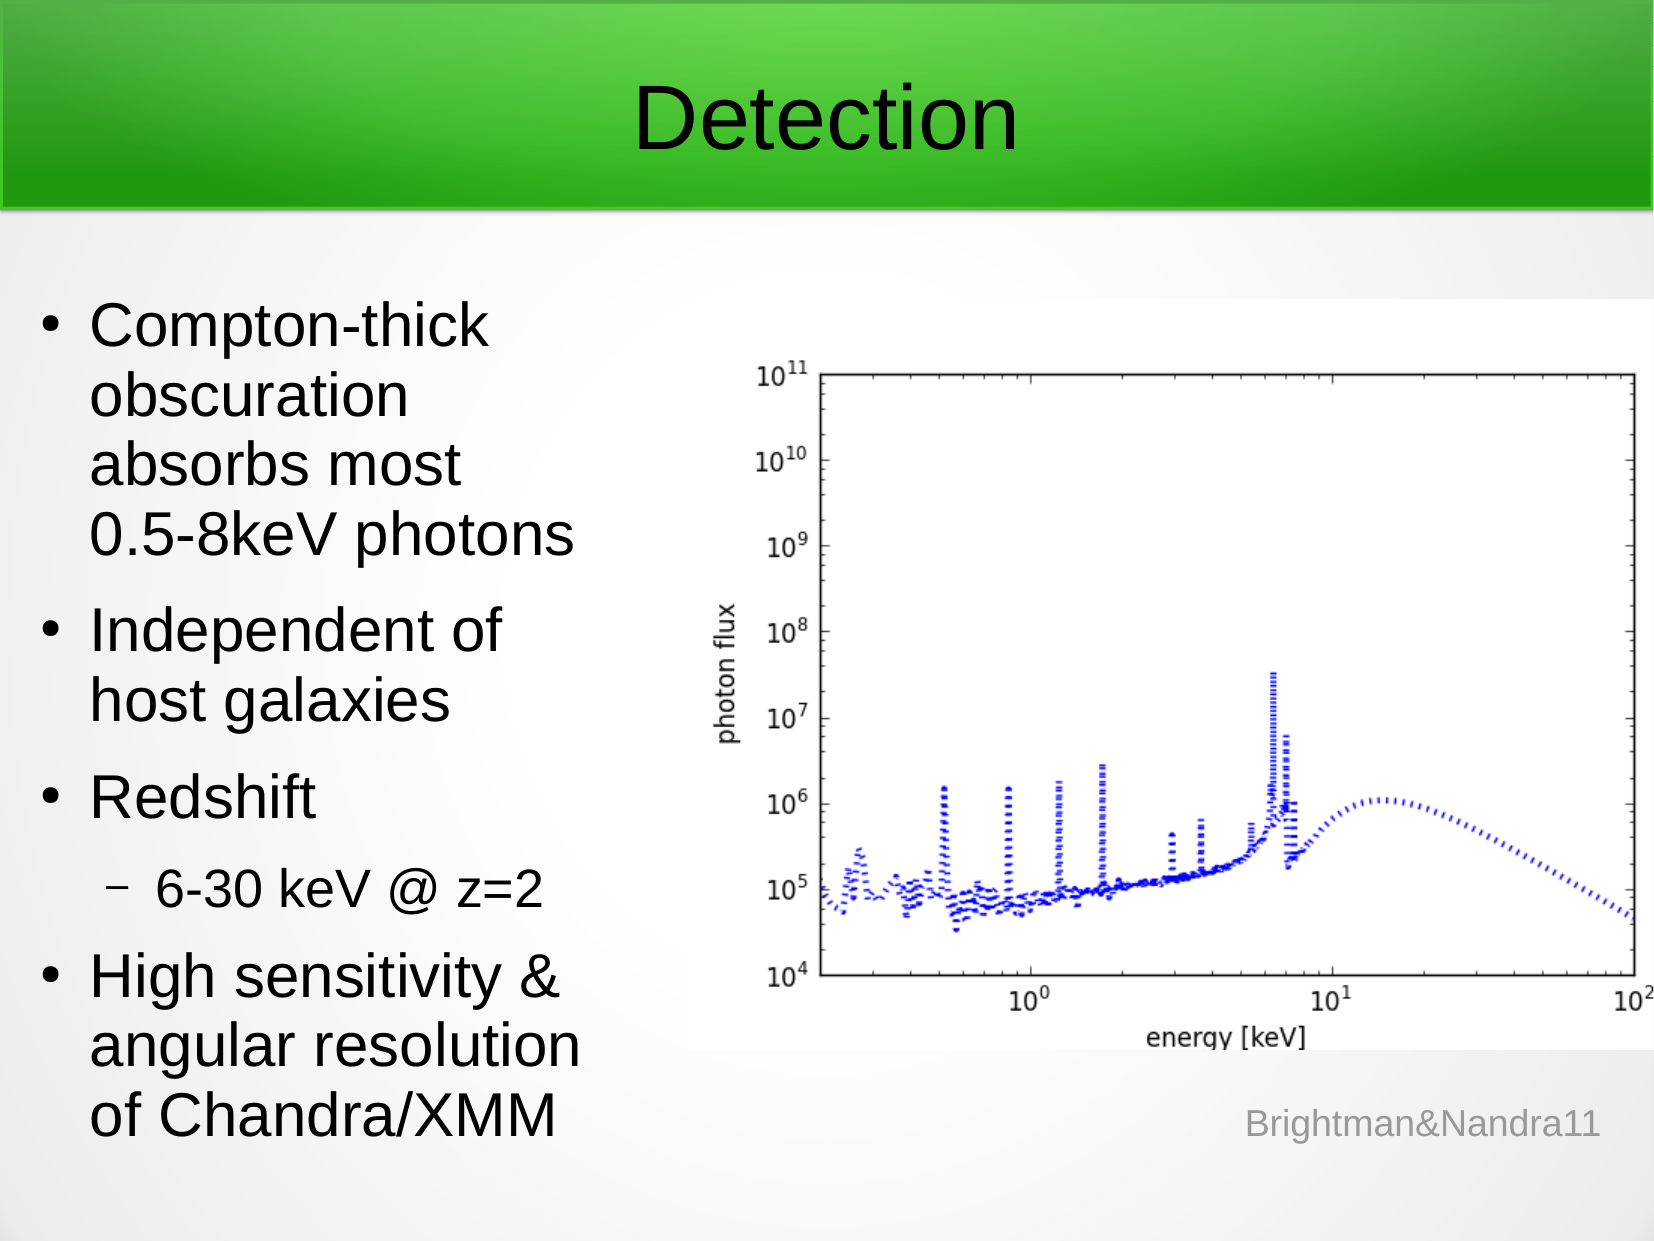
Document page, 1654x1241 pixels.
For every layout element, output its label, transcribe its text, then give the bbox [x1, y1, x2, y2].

text_box Brightman&Nandra11 [1230, 1095, 1621, 1152]
list Compton-thick obscuration absorbs most 0.5-8keV photons Independent of host galaxies Redshift 6-30 keV @ z=2 High sensitivity & angular resolution of Chandra/XMM [23, 290, 646, 1156]
picture [688, 299, 1654, 1050]
title Detection [82, 47, 1571, 189]
